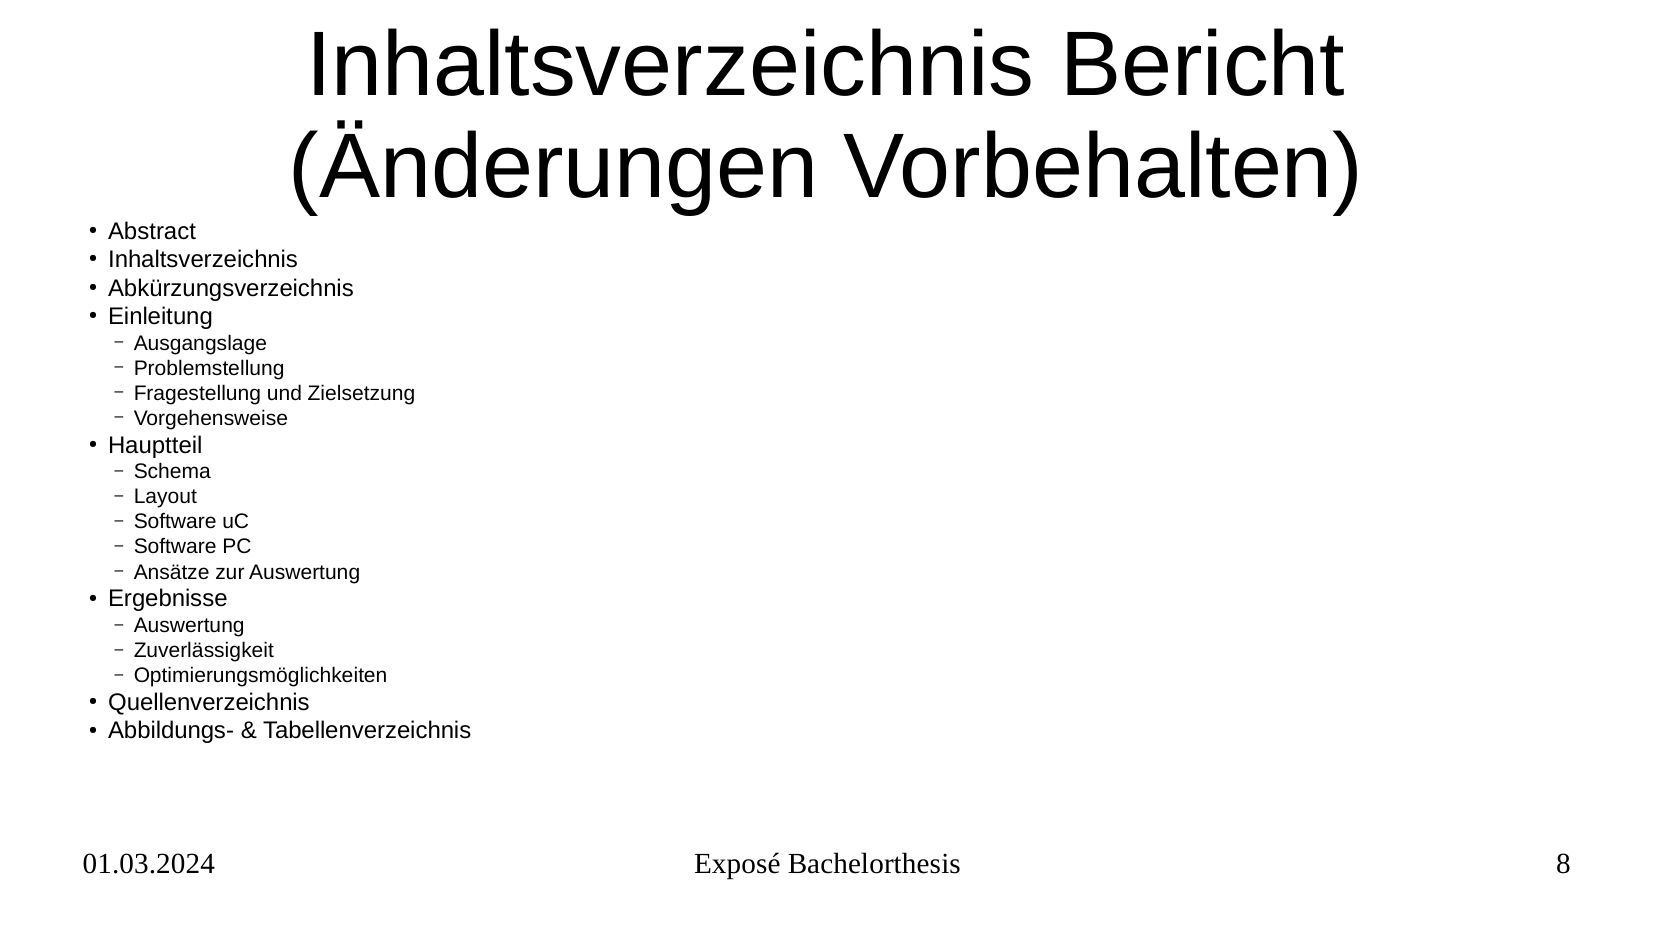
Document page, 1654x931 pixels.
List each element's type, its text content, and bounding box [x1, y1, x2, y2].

title Inhaltsverzeichnis Bericht (Änderungen Vorbehalten) [82, 12, 1571, 217]
list Abstract Inhaltsverzeichnis Abkürzungsverzeichnis Einleitung Ausgangslage Problemstellung Fragestellung und Zielsetzung Vorgehensweise Hauptteil Schema Layout Software uC Software PC Ansätze zur Auswertung Ergebnisse Auswertung Zuverlässigkeit Optimierungsmöglichkeiten Quellenverzeichnis Abbildungs- & Tabellenverzeichnis [82, 217, 1571, 758]
